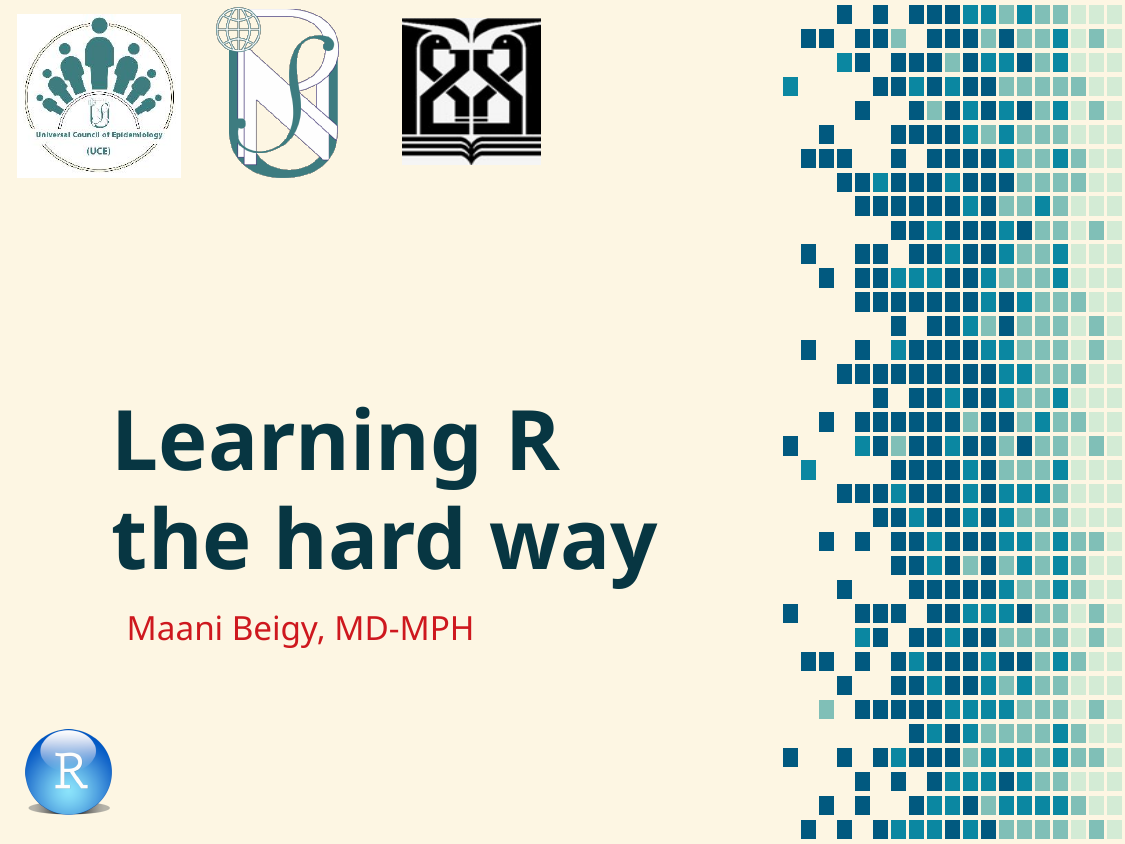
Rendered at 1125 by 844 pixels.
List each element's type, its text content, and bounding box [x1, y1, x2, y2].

picture [25, 729, 112, 815]
picture [402, 18, 541, 166]
text_box Maani Beigy, MD-MPH [115, 596, 780, 739]
picture [210, 2, 350, 181]
picture [17, 14, 181, 178]
title Learning R the hard way [100, 375, 765, 743]
